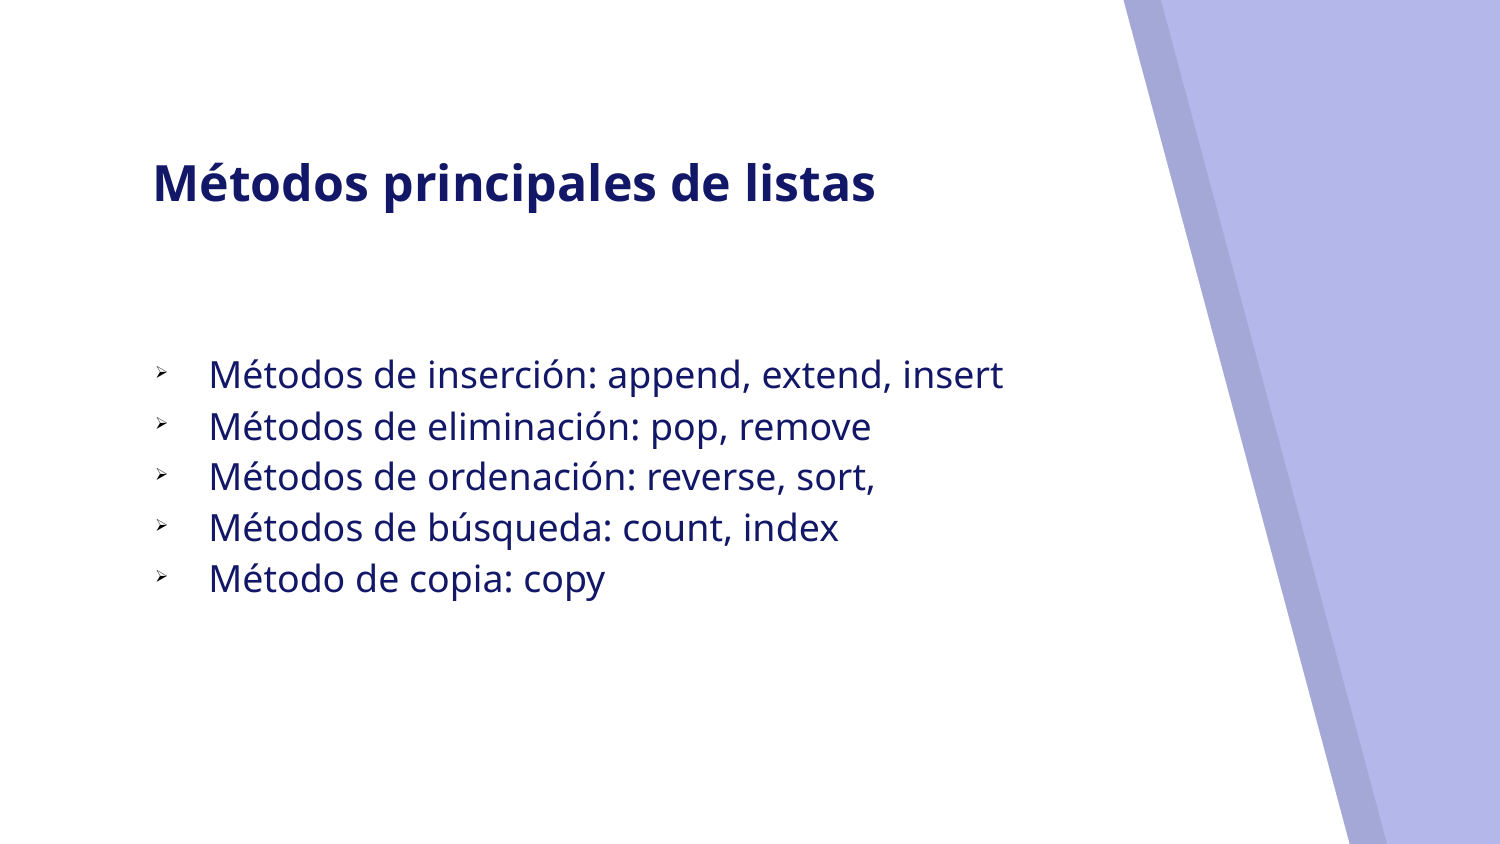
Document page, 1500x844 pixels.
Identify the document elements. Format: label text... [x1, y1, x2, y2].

title Métodos principales de listas [137, 146, 1011, 227]
list Métodos de inserción: append, extend, insert Métodos de eliminación: pop, remove Métodos de ordenación: reverse, sort, Métodos de búsqueda: count, index Método de copia: copy [137, 246, 1099, 844]
